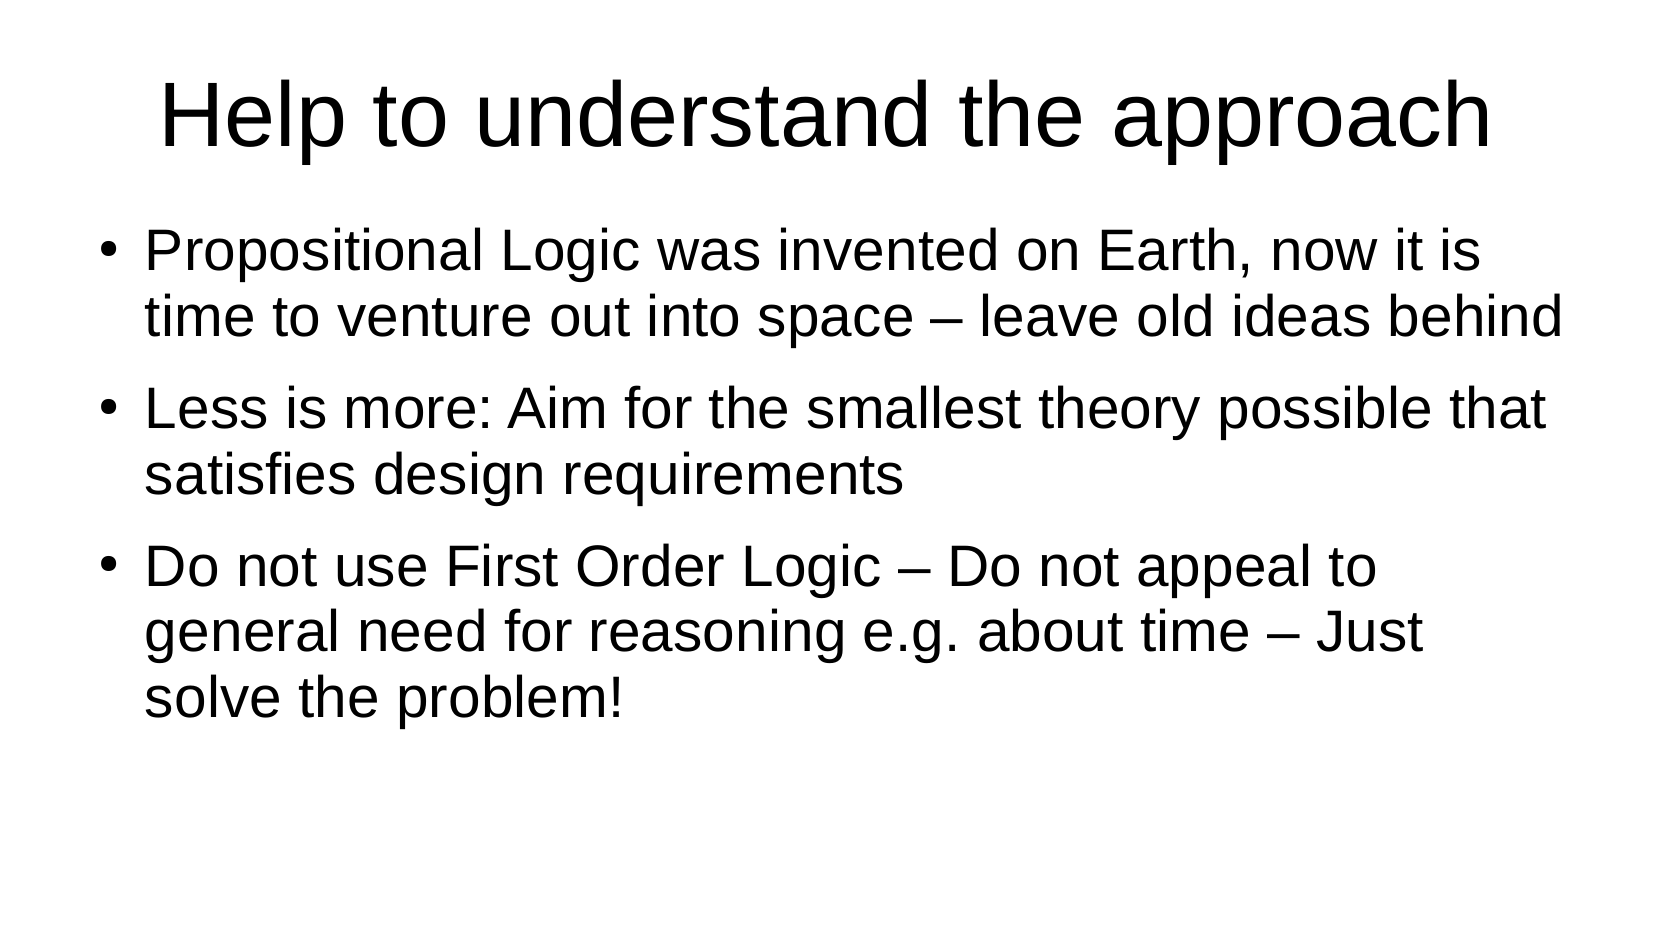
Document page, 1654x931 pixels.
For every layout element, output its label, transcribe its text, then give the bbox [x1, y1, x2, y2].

title Help to understand the approach [82, 37, 1571, 193]
list Propositional Logic was invented on Earth, now it is time to venture out into space – leave old ideas behind Less is more: Aim for the smallest theory possible that satisfies design requirements Do not use First Order Logic – Do not appeal to general need for reasoning e.g. about time – Just solve the problem! [82, 217, 1571, 758]
